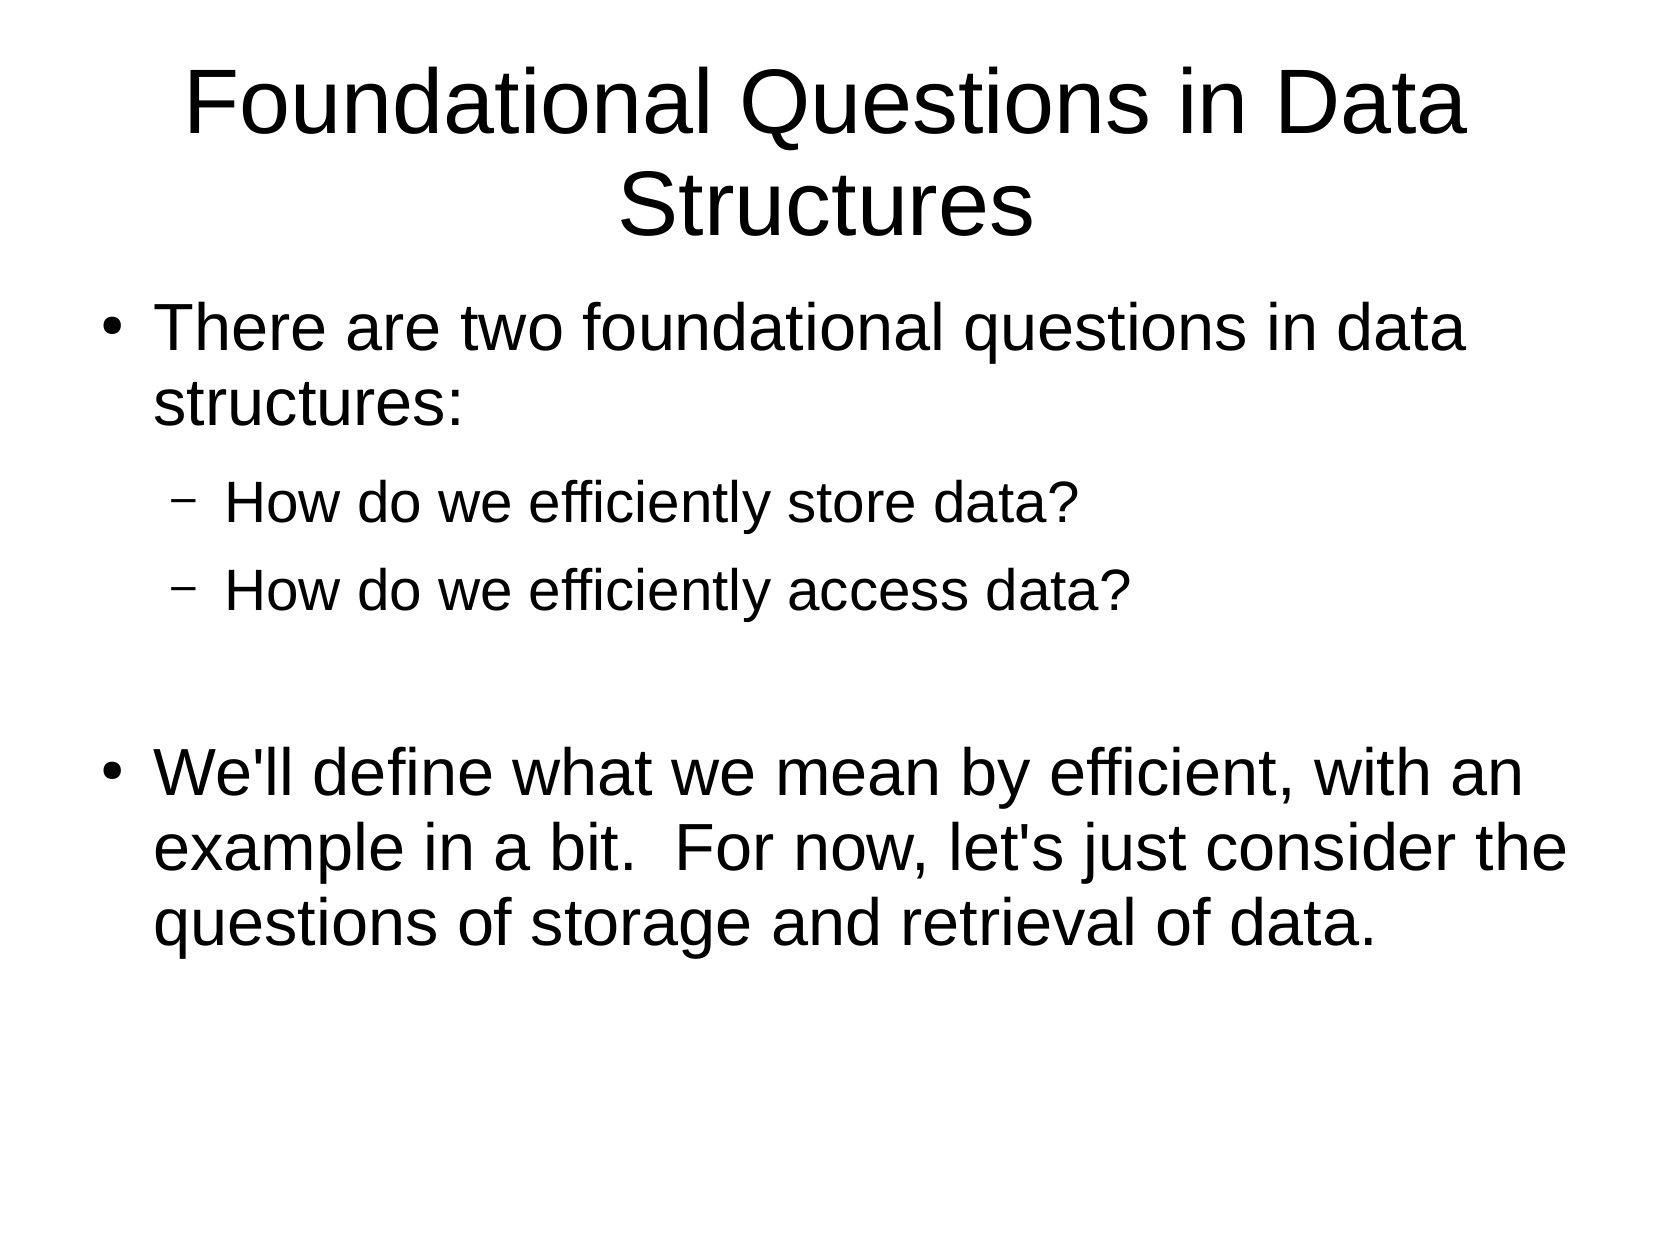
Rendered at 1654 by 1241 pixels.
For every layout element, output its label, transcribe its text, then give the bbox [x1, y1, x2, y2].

title Foundational Questions in Data Structures [82, 49, 1571, 257]
list There are two foundational questions in data structures: How do we efficiently store data? How do we efficiently access data? We'll define what we mean by efficient, with an example in a bit. For now, let's just consider the questions of storage and retrieval of data. [82, 290, 1571, 1010]
